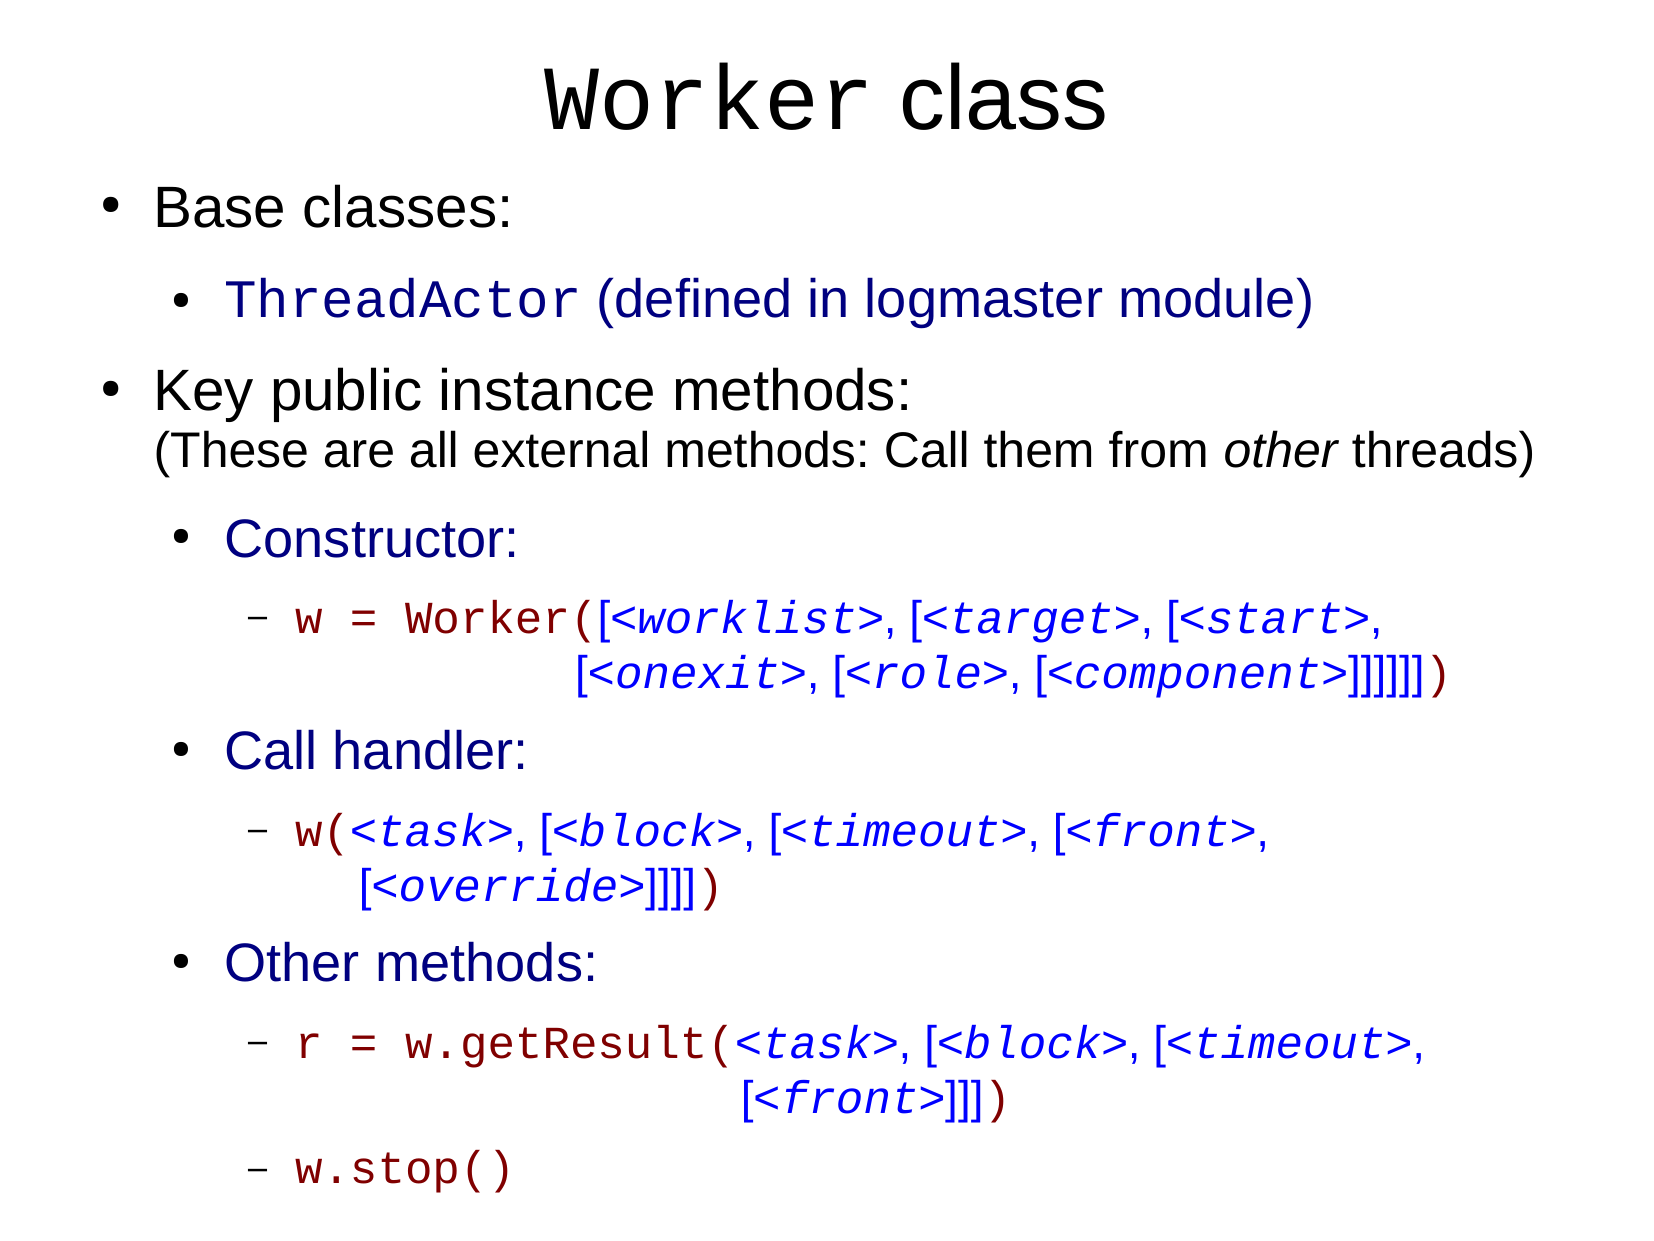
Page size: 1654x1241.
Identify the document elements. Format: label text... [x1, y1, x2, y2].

list Base classes: ThreadActor (defined in logmaster module) Key public instance methods: (These are all external methods: Call them from other threads) Constructor: w = Worker([<worklist>, [<target>, [<start>, [<onexit>, [<role>, [<component>]]]]]]) Call handler: w(<task>, [<block>, [<timeout>, [<front>, [<override>]]]]) Other methods: r = w.getResult(<task>, [<block>, [<timeout>, [<front>]]]) w.stop() [82, 174, 1571, 1182]
title Worker class [82, 46, 1571, 157]
